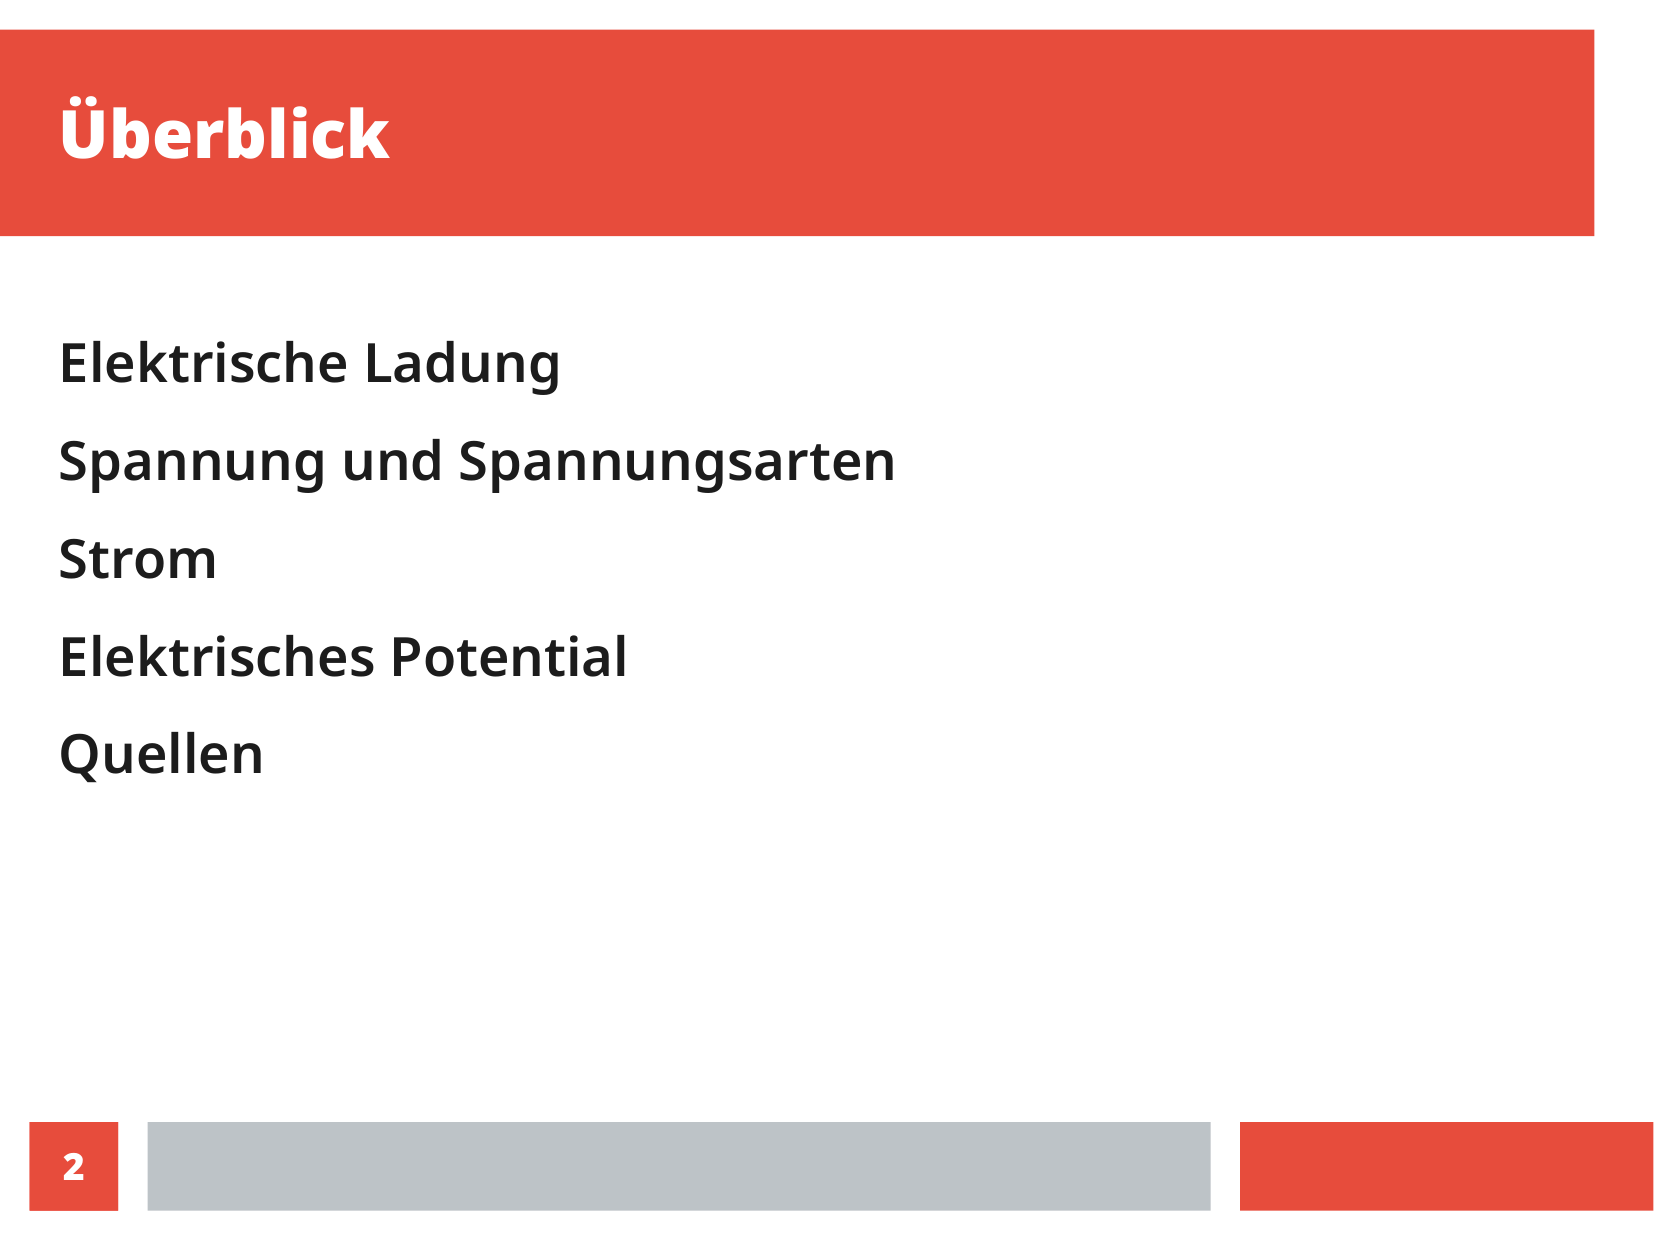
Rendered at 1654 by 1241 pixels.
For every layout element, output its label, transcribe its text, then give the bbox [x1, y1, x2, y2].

list Elektrische Ladung Spannung und Spannungsarten Strom Elektrisches Potential Quellen [59, 324, 1565, 1093]
title Überblick [59, 59, 1595, 207]
